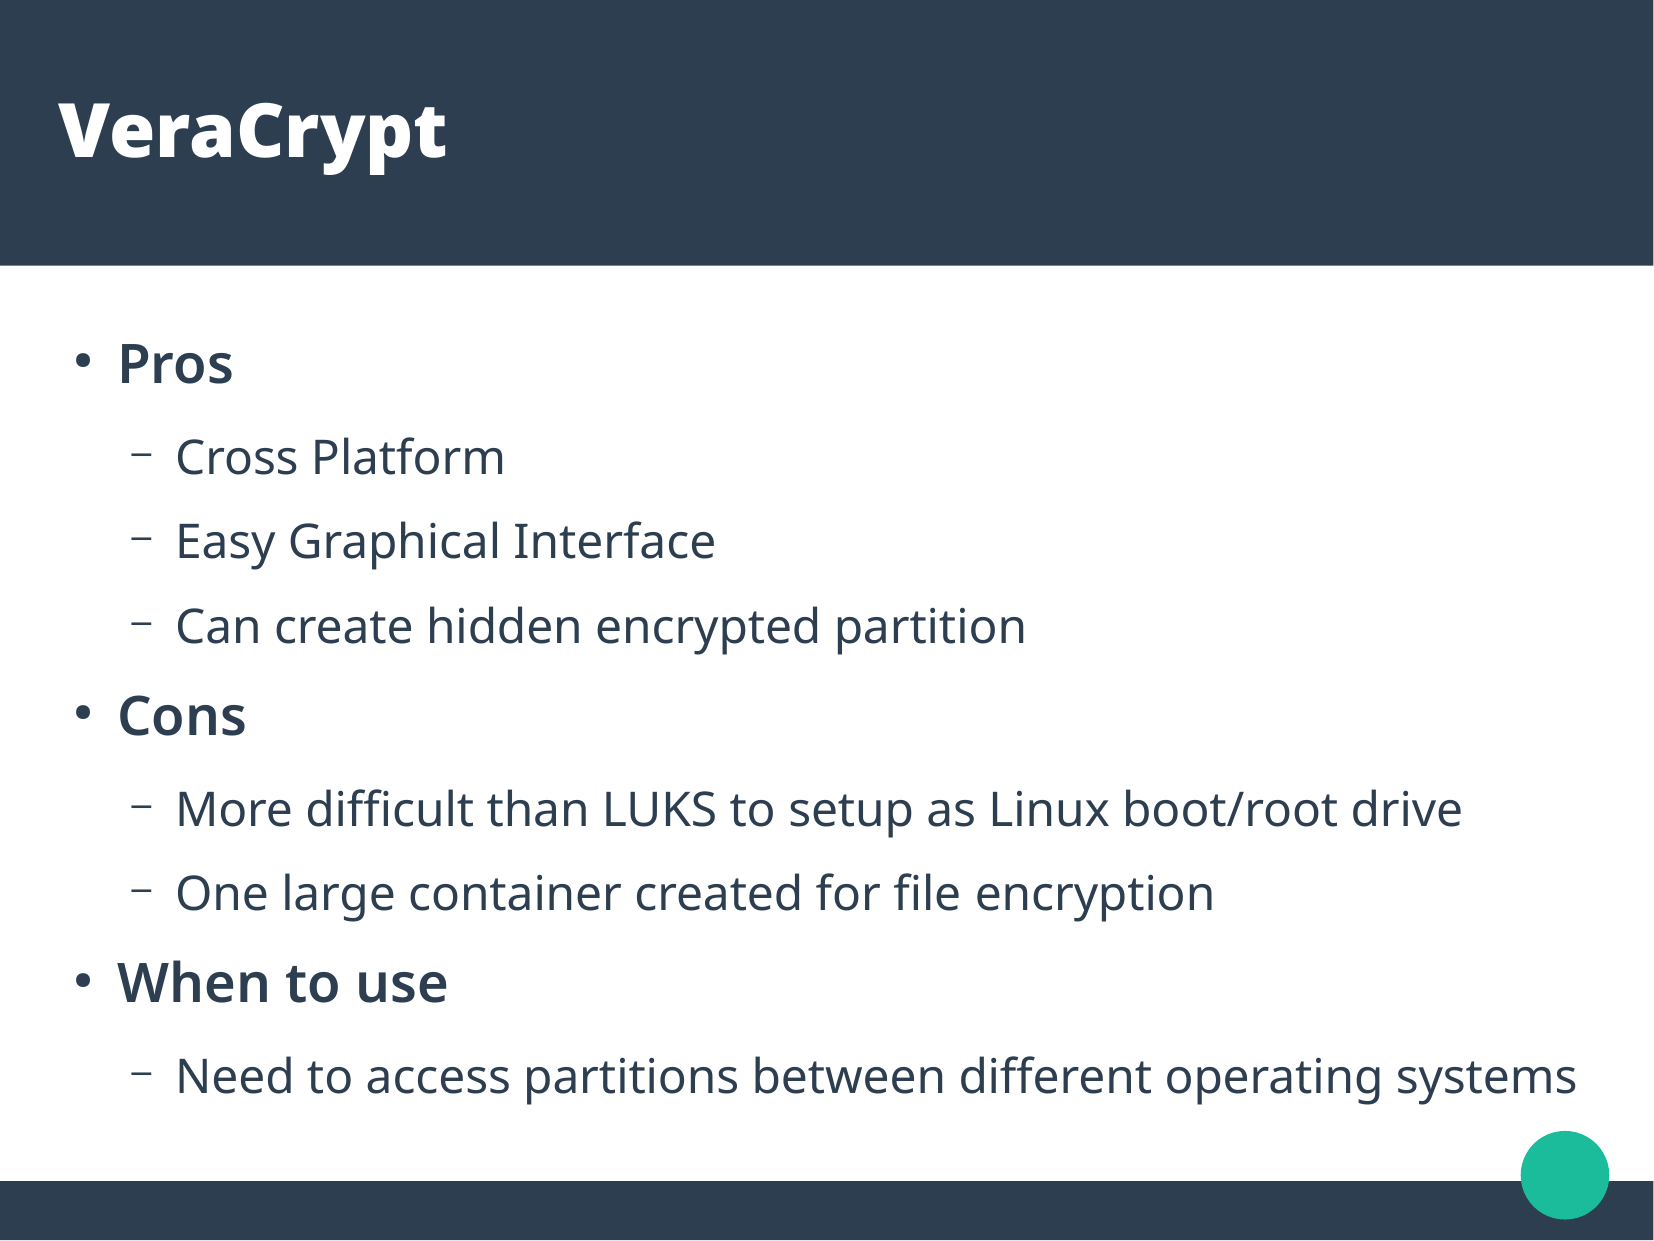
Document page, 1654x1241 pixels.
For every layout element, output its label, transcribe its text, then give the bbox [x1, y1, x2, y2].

list Pros Cross Platform Easy Graphical Interface Can create hidden encrypted partition Cons More difficult than LUKS to setup as Linux boot/root drive One large container created for file encryption When to use Need to access partitions between different operating systems [59, 324, 1595, 1152]
title VeraCrypt [59, 49, 1595, 207]
